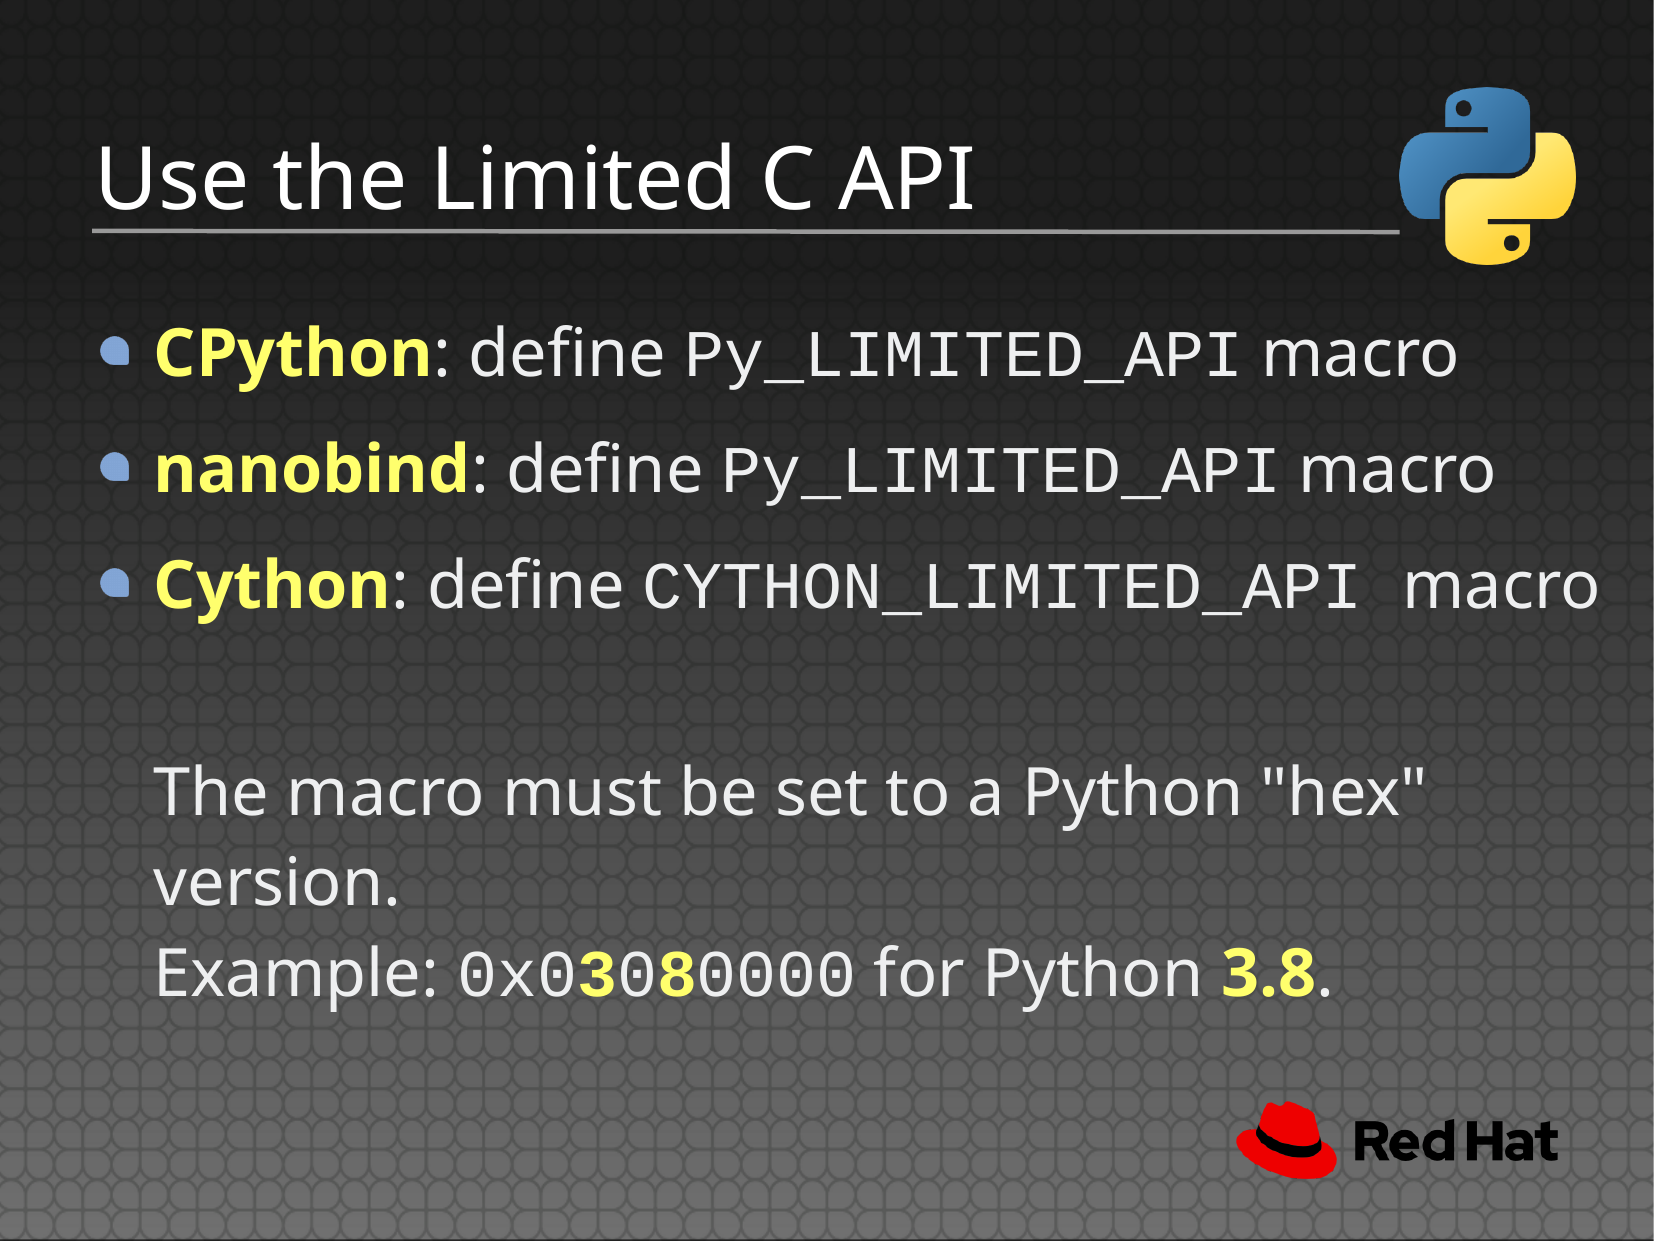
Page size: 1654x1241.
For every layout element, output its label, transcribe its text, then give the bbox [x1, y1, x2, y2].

title Use the Limited C API [94, 100, 1426, 251]
picture [0, 0, 1654, 1241]
list CPython: define Py_LIMITED_API macro nanobind: define Py_LIMITED_API macro Cython: define CYTHON_LIMITED_API macro The macro must be set to a Python "hex" version. Example: 0x03080000 for Python 3.8. [82, 304, 1629, 1045]
